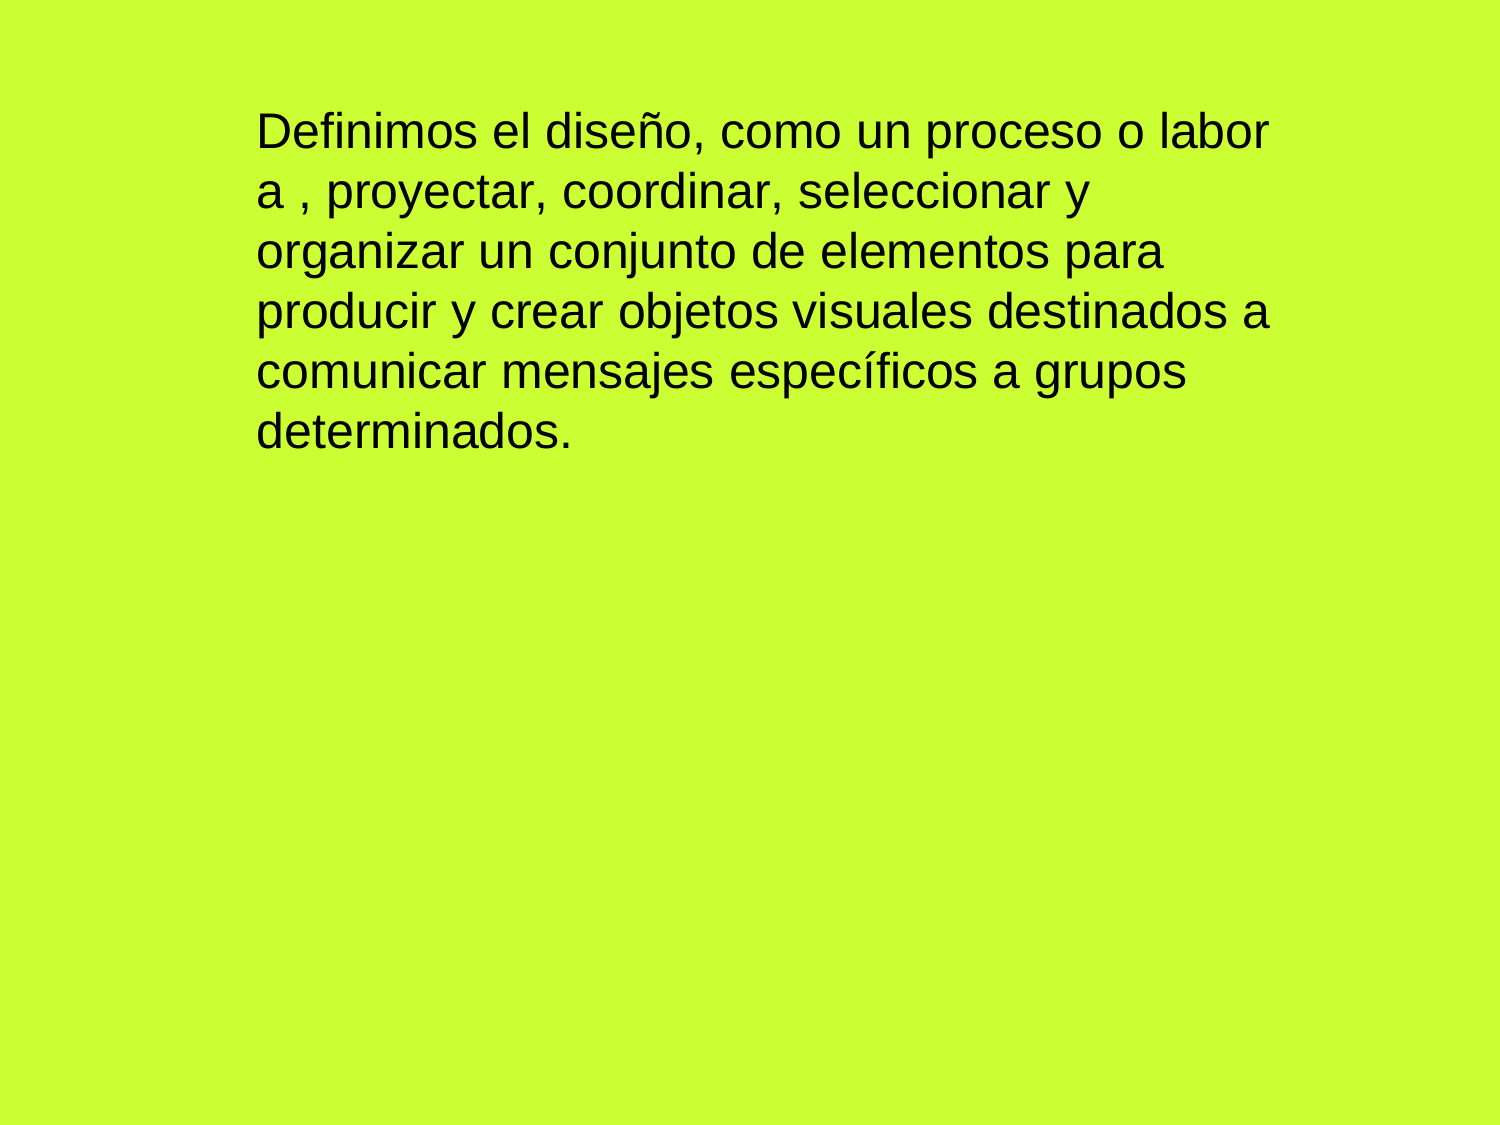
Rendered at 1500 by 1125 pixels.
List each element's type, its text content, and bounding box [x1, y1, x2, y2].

text_box Definimos el diseño, como un proceso o labor a , proyectar, coordinar, seleccionar y organizar un conjunto de elementos para producir y crear objetos visuales destinados a comunicar mensajes específicos a grupos determinados. [242, 91, 1297, 587]
